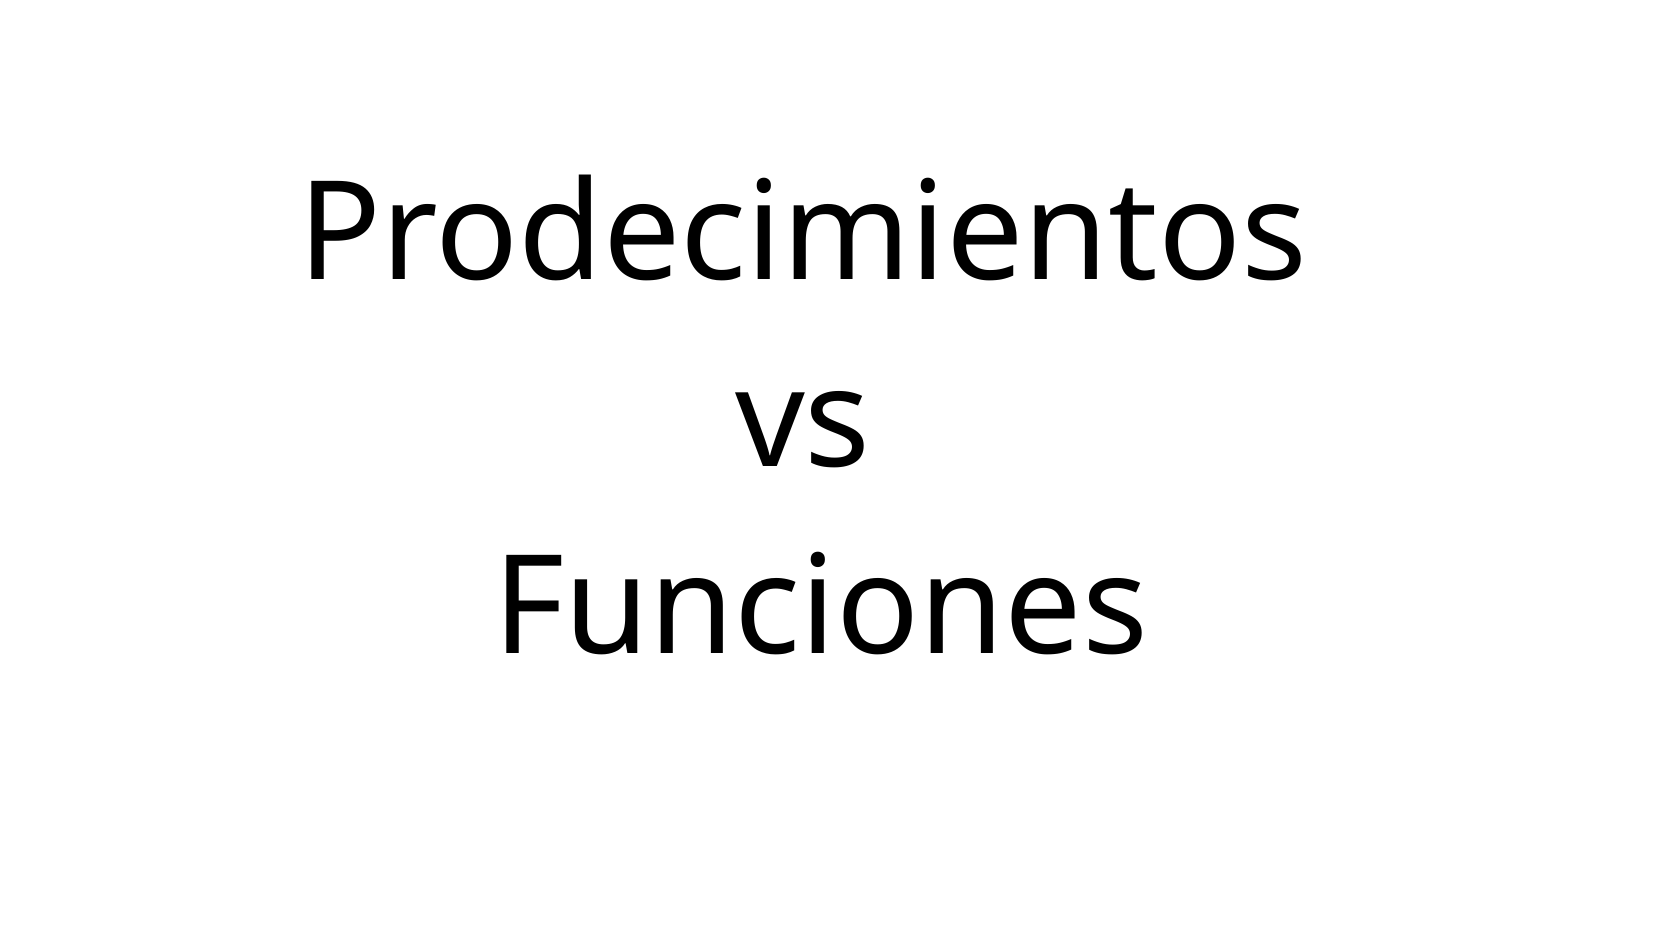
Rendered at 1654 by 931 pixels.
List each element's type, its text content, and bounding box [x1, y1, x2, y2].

title Prodecimientos vs Funciones [76, 206, 1565, 621]
